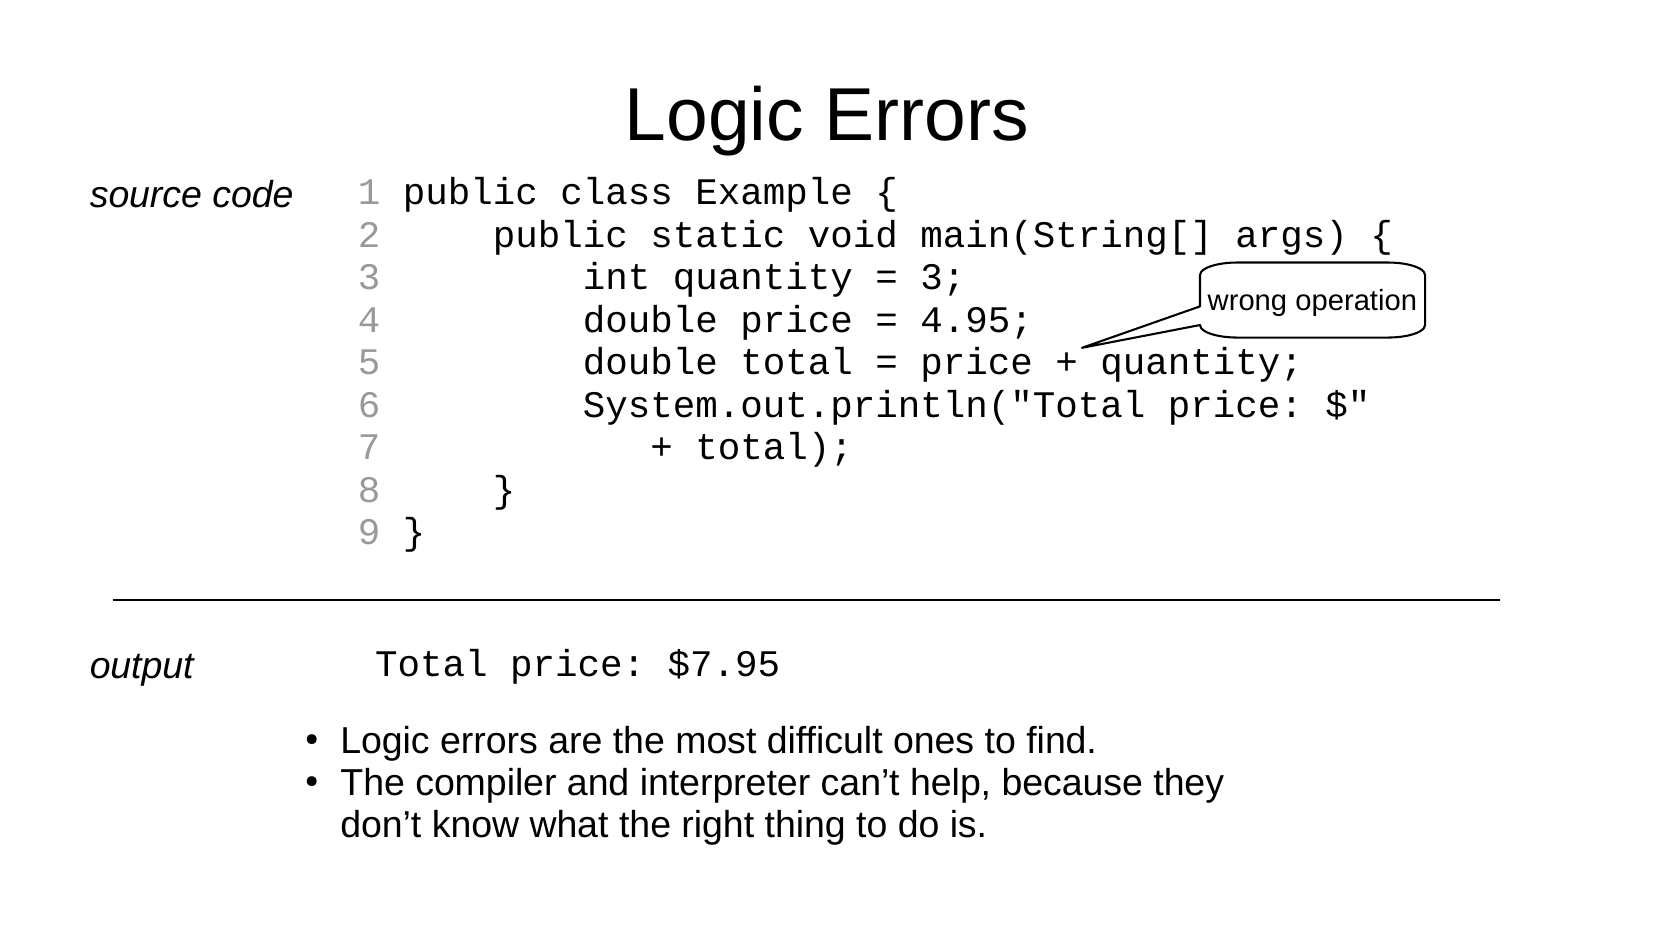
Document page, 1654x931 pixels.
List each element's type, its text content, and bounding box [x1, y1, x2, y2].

text_box Total price: $7.95 [360, 637, 795, 695]
text_box output [75, 637, 209, 695]
text_box source code [75, 165, 309, 223]
text_box wrong operation [1081, 262, 1426, 348]
text_box 1 public class Example { 2 public static void main(String[] args) { 3 int quantity = 3; 4 double price = 4.95; 5 double total = price + quantity; 6 System.out.println("Total price: $" 7 + total); 8 } 9 } [343, 165, 1501, 564]
text_box Logic errors are the most difficult ones to find. The compiler and interpreter can’t help, because they don’t know what the right thing to do is. [290, 712, 1313, 854]
title Logic Errors [82, 37, 1571, 193]
